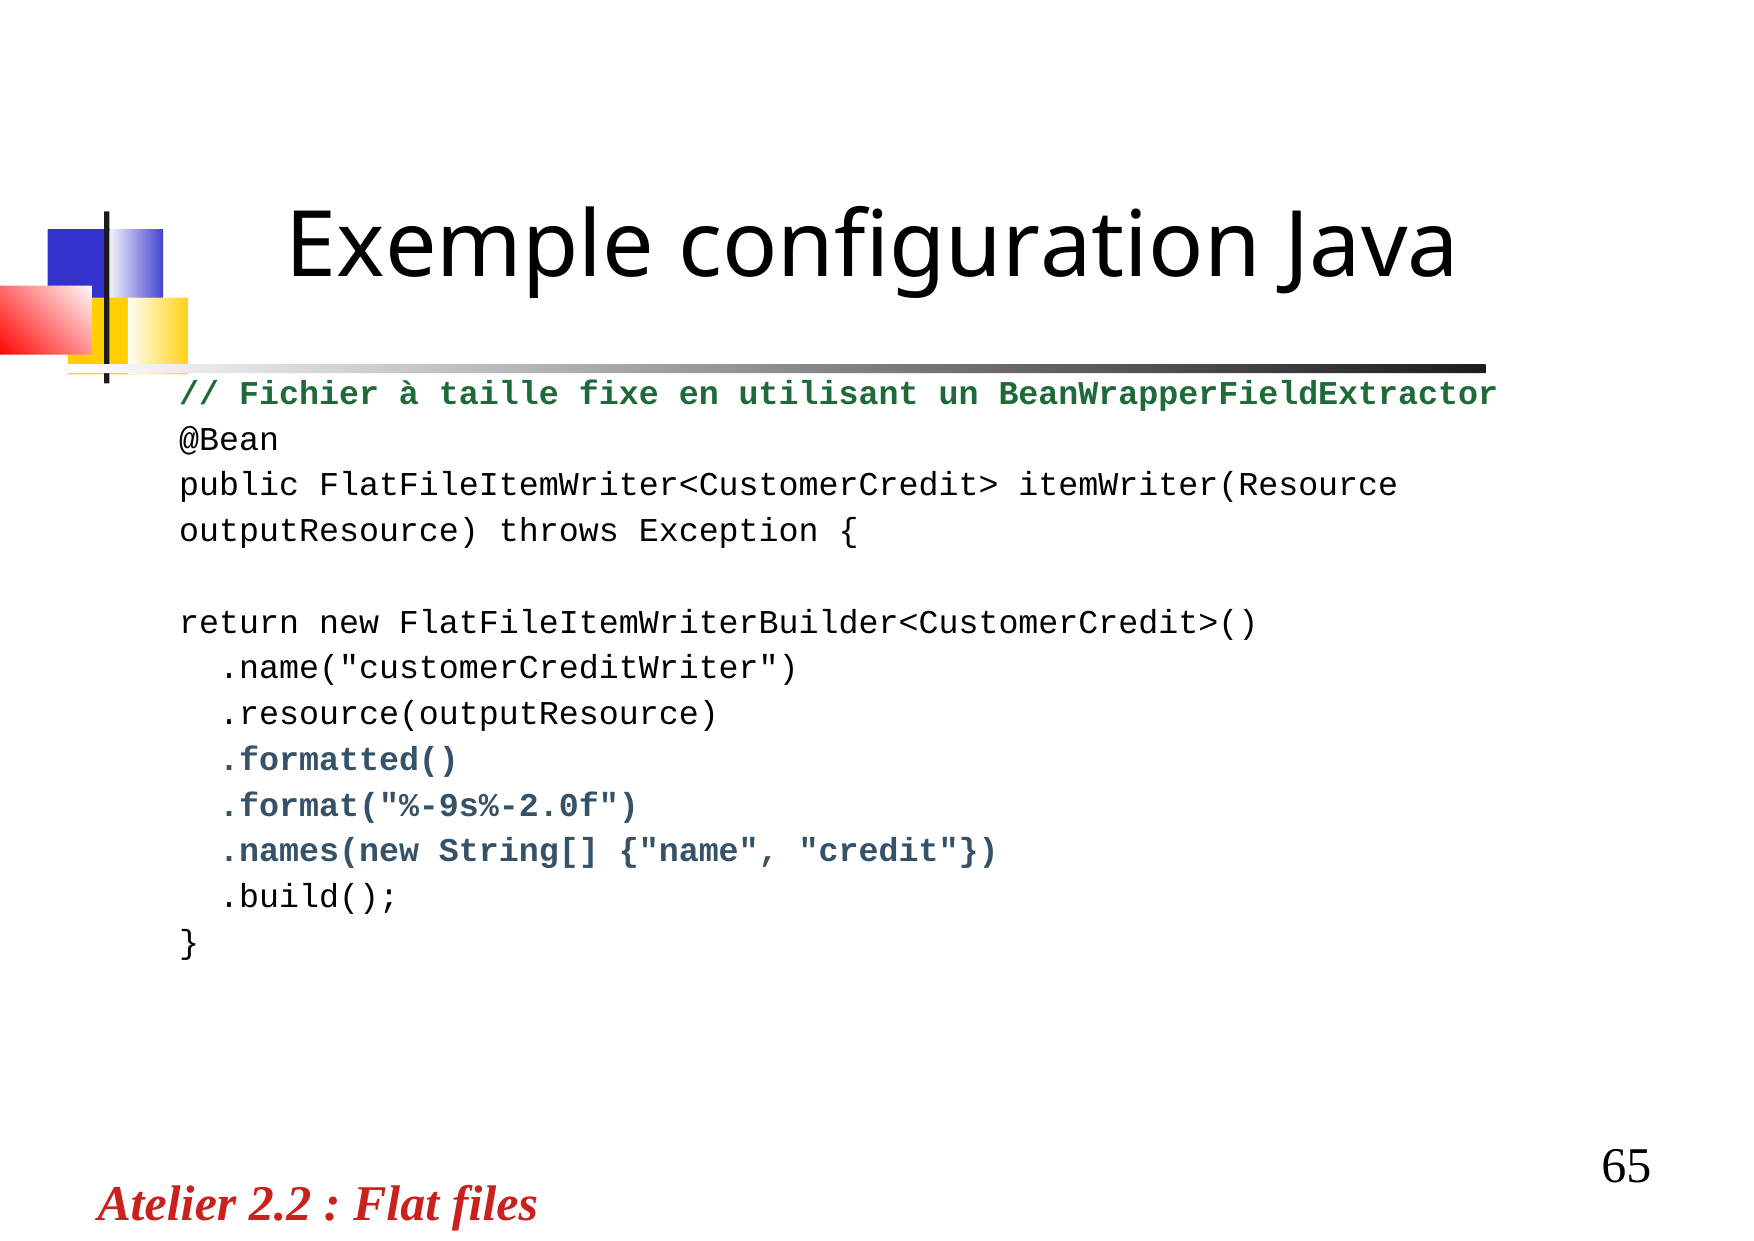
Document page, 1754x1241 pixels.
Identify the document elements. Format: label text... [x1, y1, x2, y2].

text_box Atelier 2.2 : Flat files [82, 1167, 554, 1239]
title Exemple configuration Java [179, 139, 1567, 351]
list // Fichier à taille fixe en utilisant un BeanWrapperFieldExtractor @Bean public FlatFileItemWriter<CustomerCredit> itemWriter(Resource outputResource) throws Exception { return new FlatFileItemWriterBuilder<CustomerCredit>() .name("customerCreditWriter") .resource(outputResource) .formatted() .format("%-9s%-2.0f") .names(new String[] {"name", "credit"}) .build(); } [179, 371, 1567, 1091]
